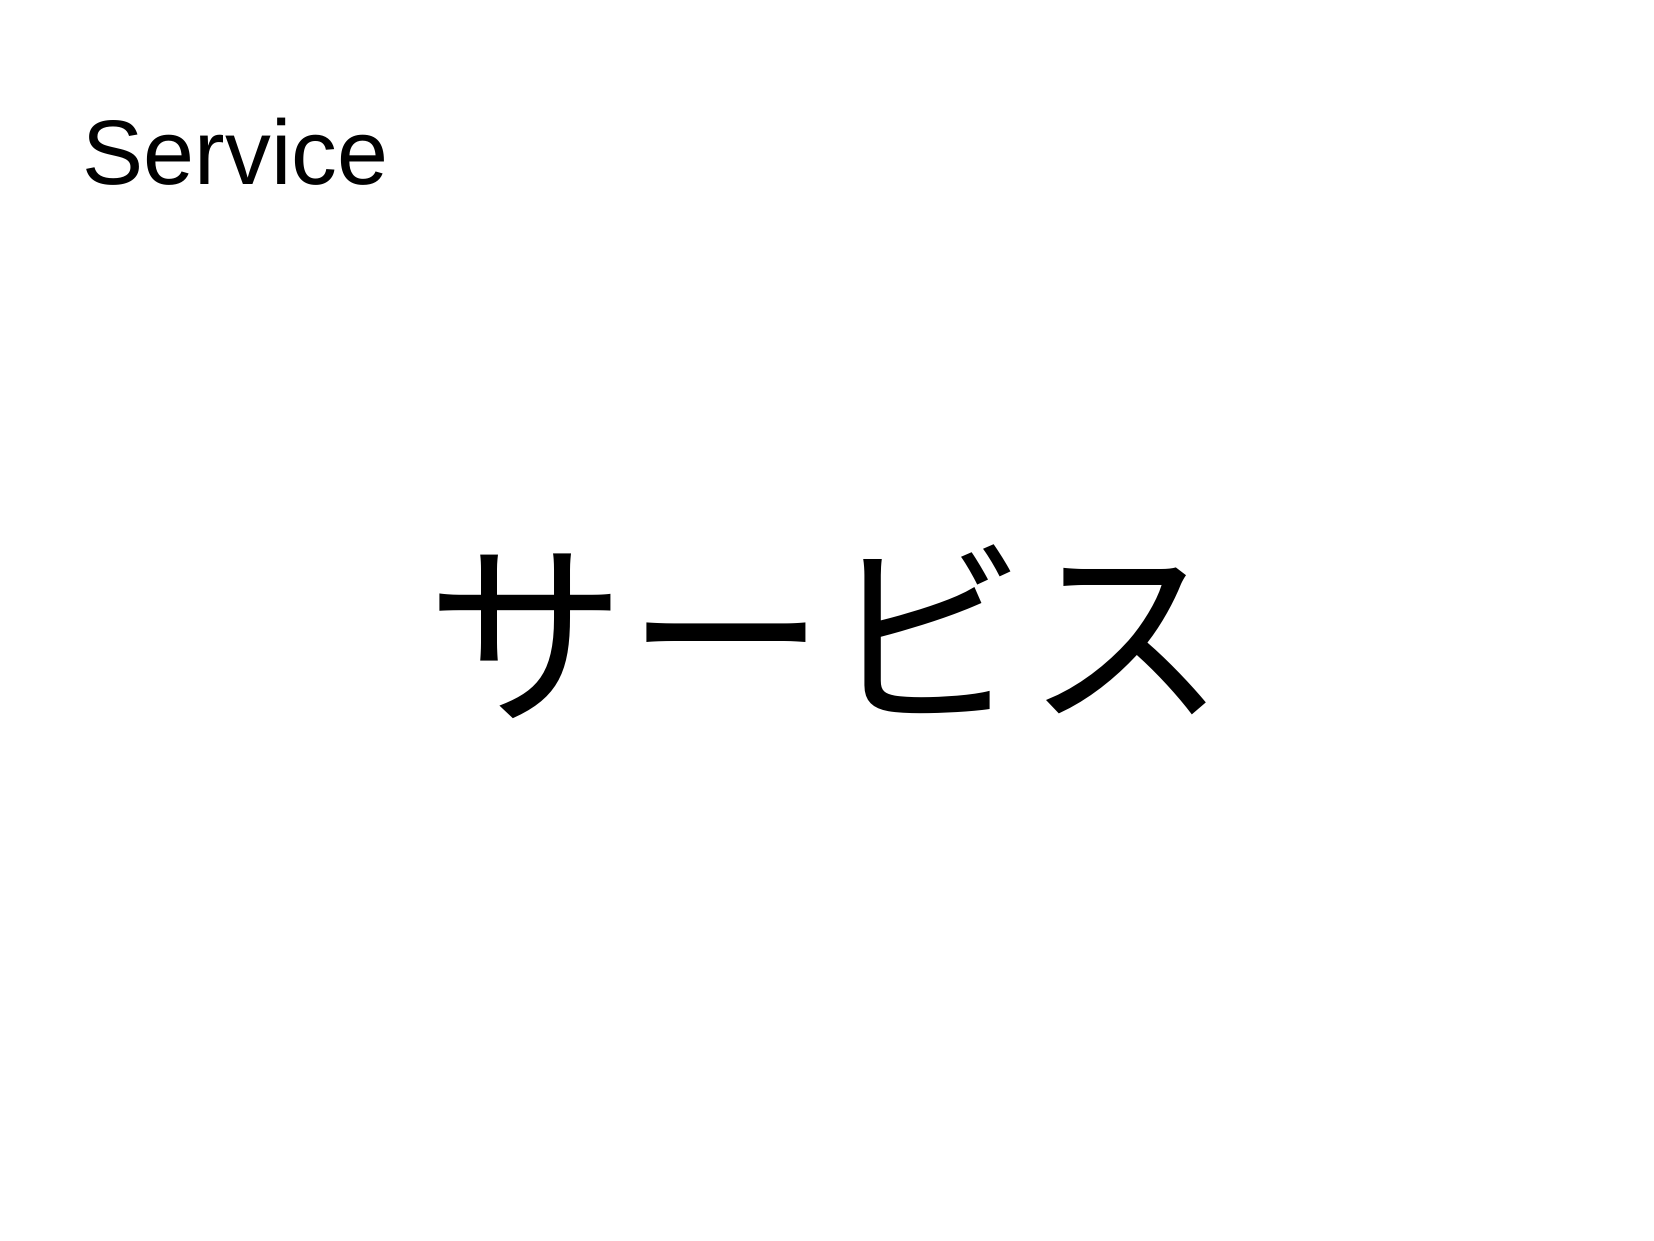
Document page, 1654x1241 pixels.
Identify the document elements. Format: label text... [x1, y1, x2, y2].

subtitle サービス [82, 250, 1571, 1050]
title Service [82, 56, 1571, 250]
